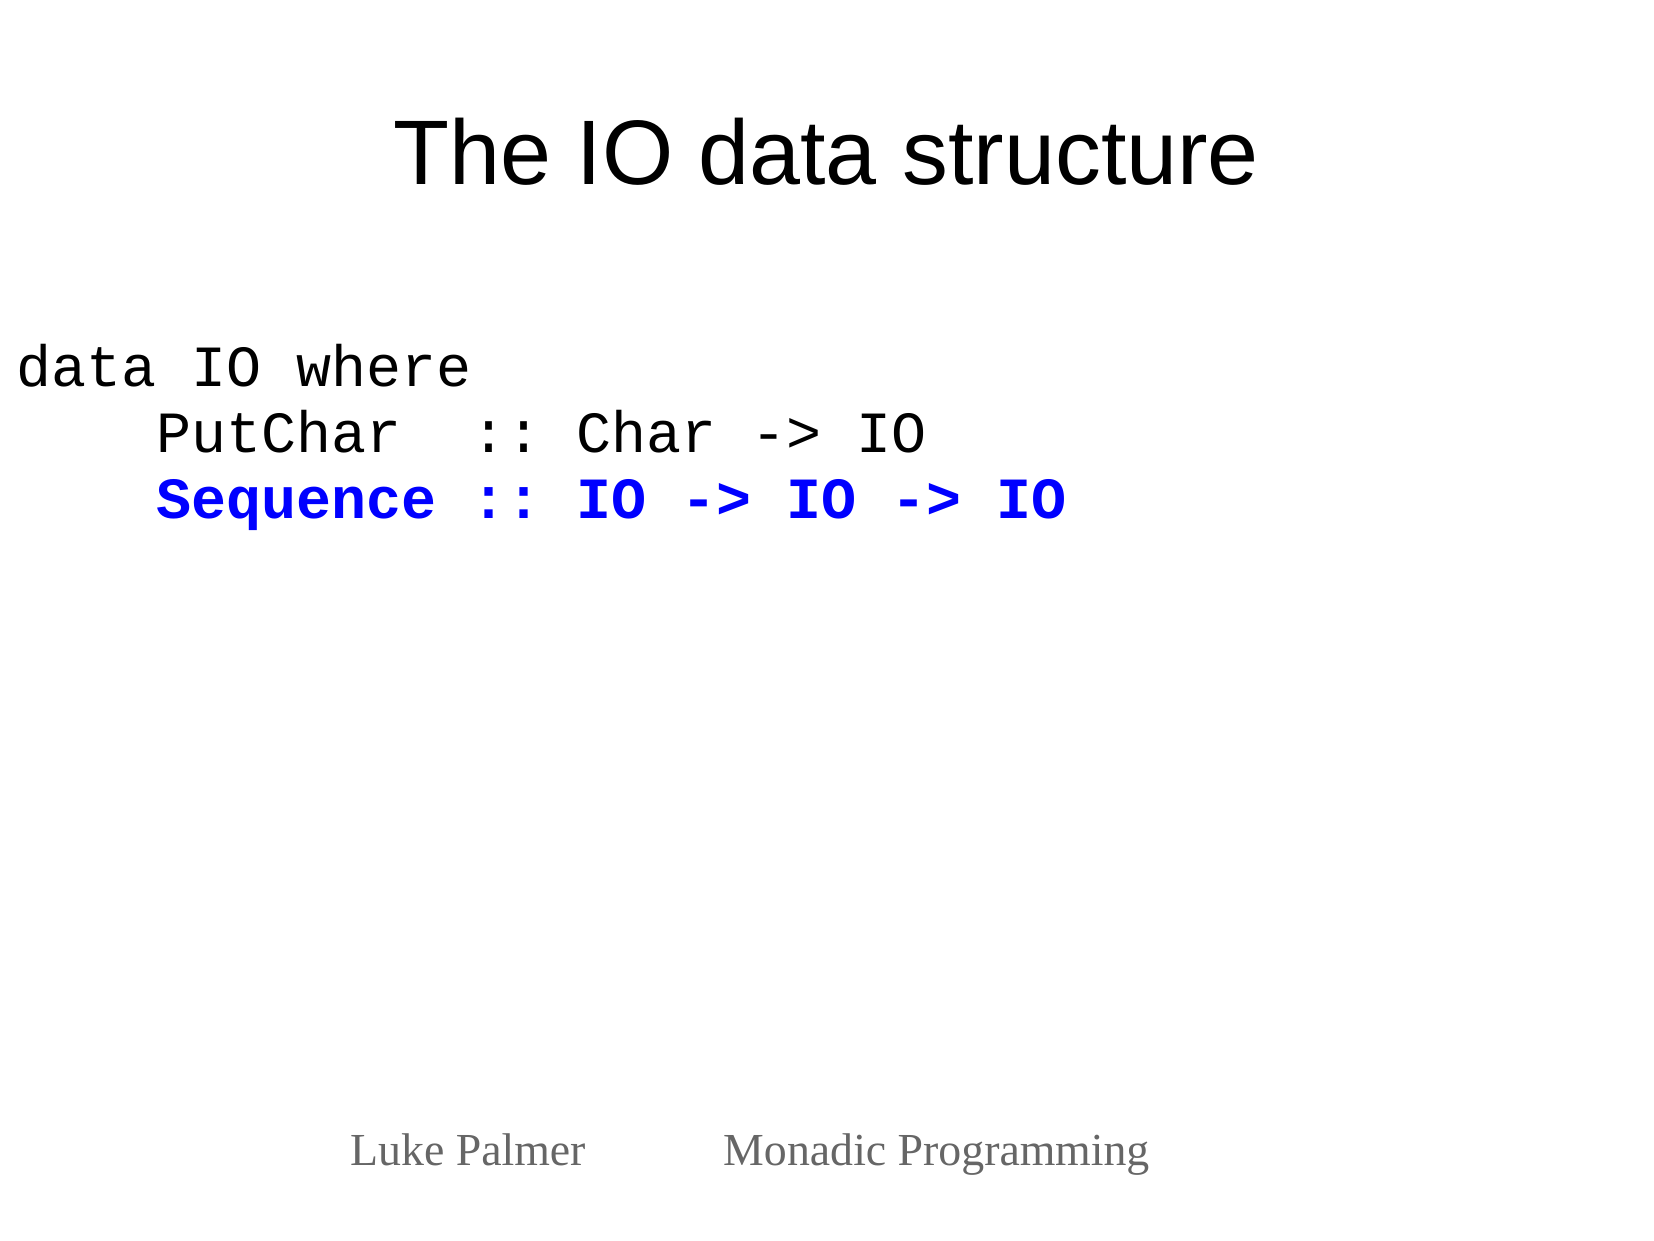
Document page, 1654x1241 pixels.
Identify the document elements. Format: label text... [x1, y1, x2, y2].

text_box data IO where PutChar :: Char -> IO Sequence :: IO -> IO -> IO [0, 328, 1576, 545]
title The IO data structure [82, 49, 1571, 257]
